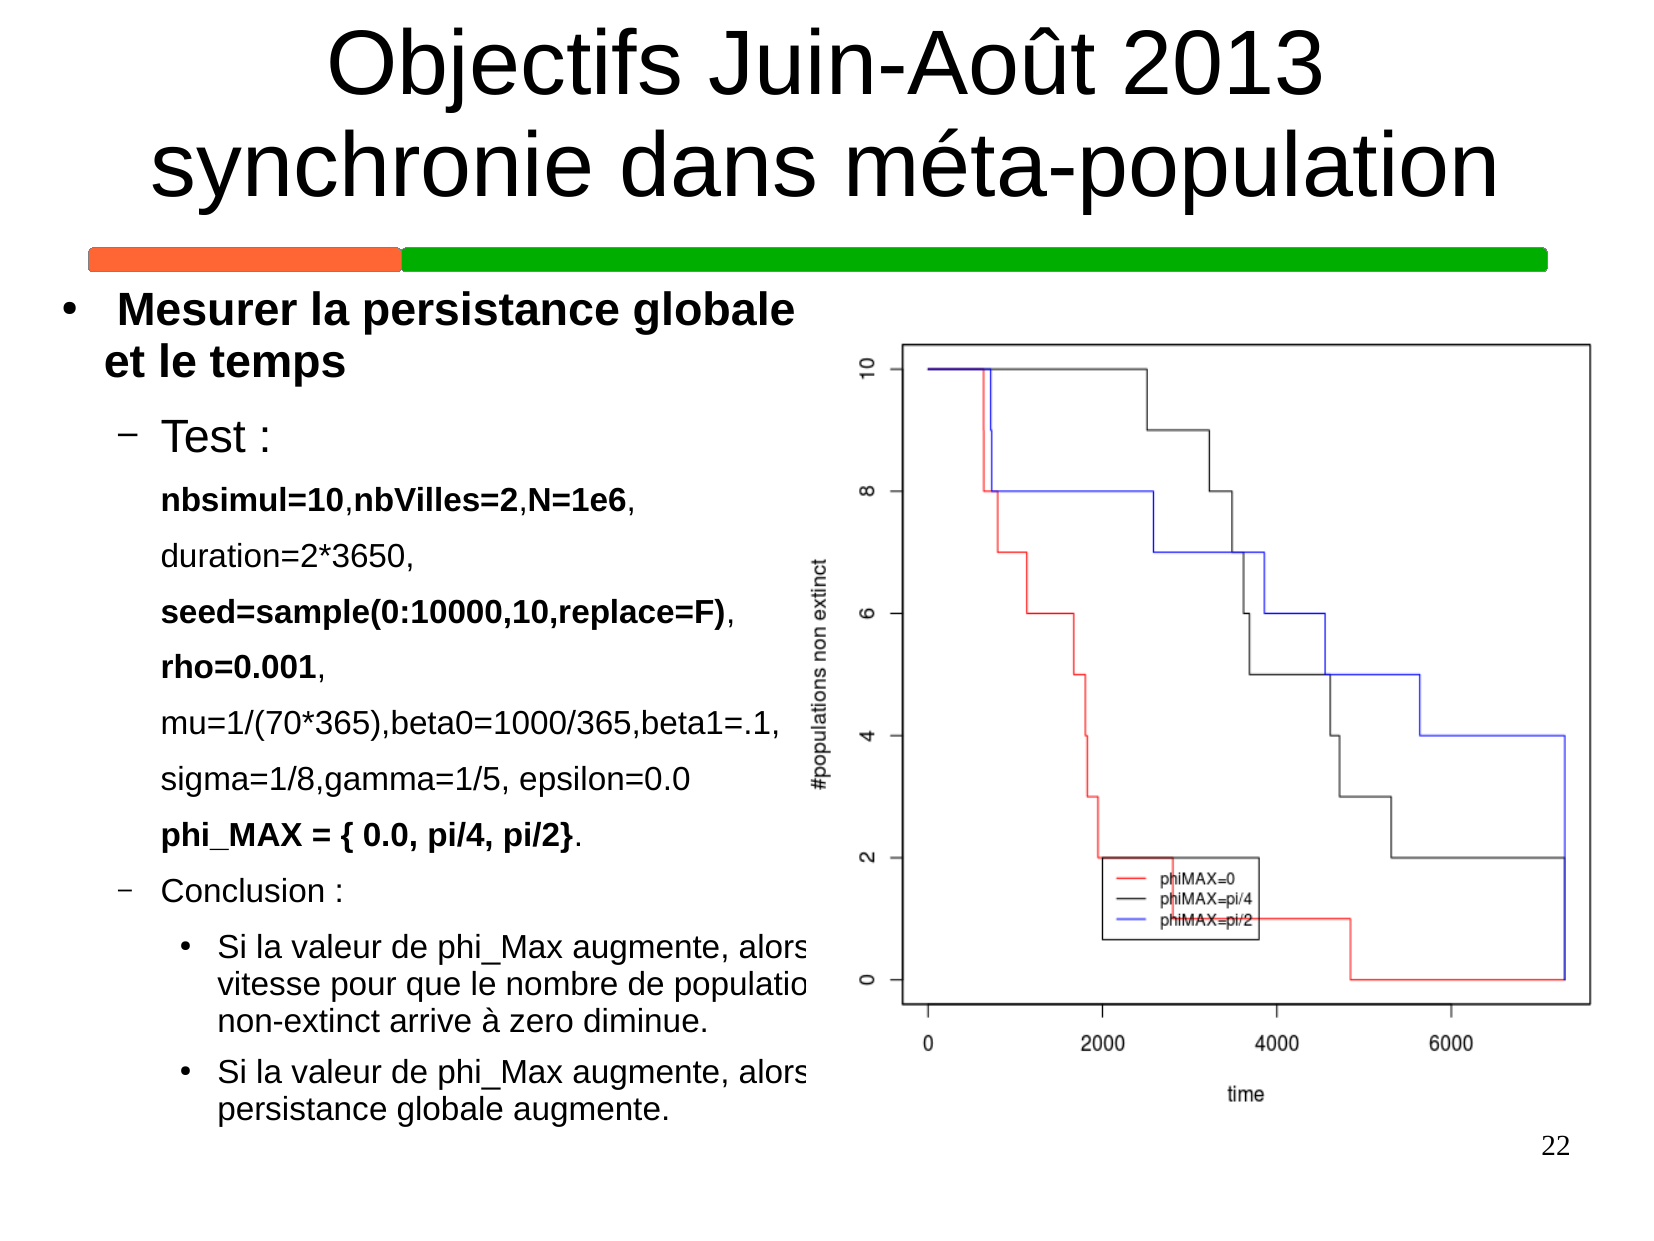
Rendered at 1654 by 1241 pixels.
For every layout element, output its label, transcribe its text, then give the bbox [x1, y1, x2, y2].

list Mesurer la persistance globale et le temps Test : nbsimul=10,nbVilles=2,N=1e6, duration=2*3650, seed=sample(0:10000,10,replace=F), rho=0.001, mu=1/(70*365),beta0=1000/365,beta1=.1, sigma=1/8,gamma=1/5, epsilon=0.0 phi_MAX = { 0.0, pi/4, pi/2}. Conclusion : Si la valeur de phi_Max augmente, alors la vitesse pour que le nombre de populations non-extinct arrive à zero diminue. Si la valeur de phi_Max augmente, alors la persistance globale augmente. [47, 283, 851, 1158]
title Objectifs Juin-Août 2013 synchronie dans méta-population [82, 11, 1571, 283]
picture [806, 272, 1633, 1123]
text_box [88, 247, 1548, 272]
